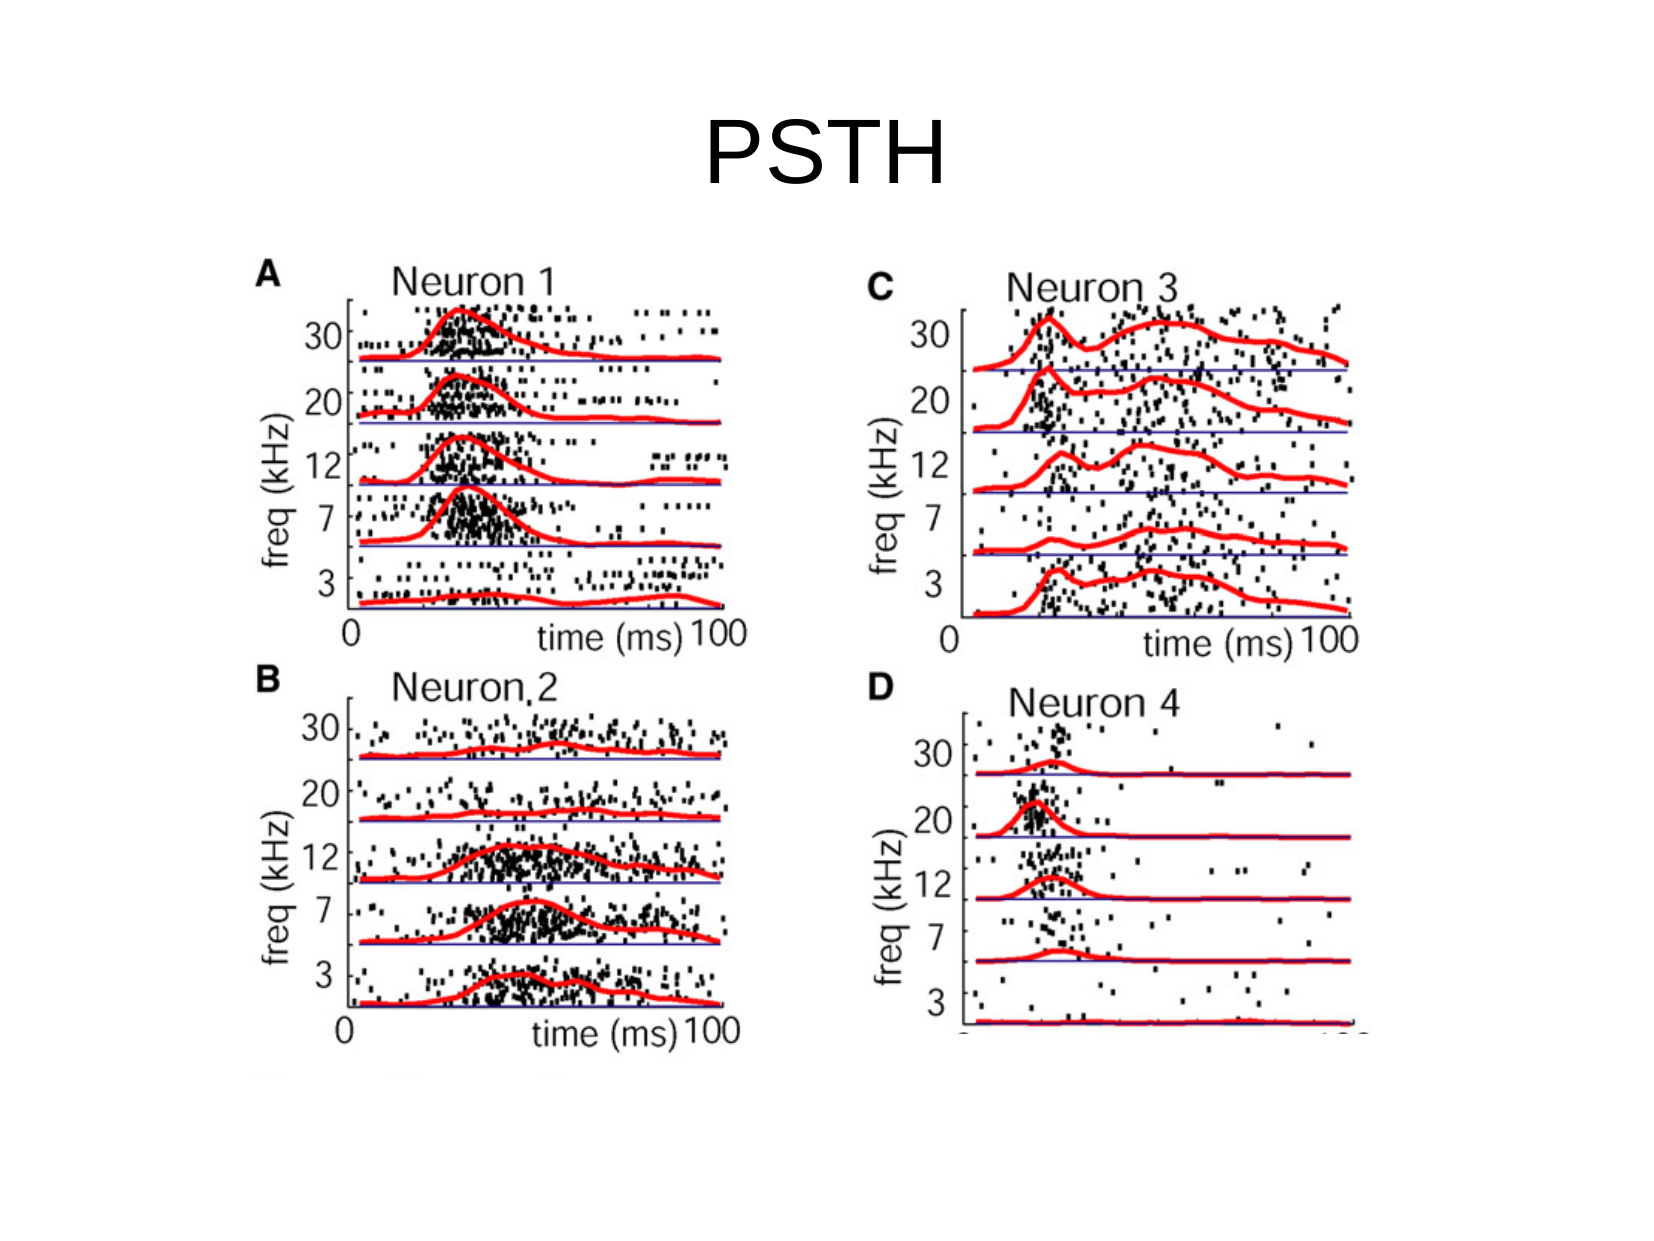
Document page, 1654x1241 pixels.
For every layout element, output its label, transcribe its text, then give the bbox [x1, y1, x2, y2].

title PSTH [82, 49, 1571, 257]
picture [253, 257, 749, 1078]
picture [865, 265, 1378, 1034]
